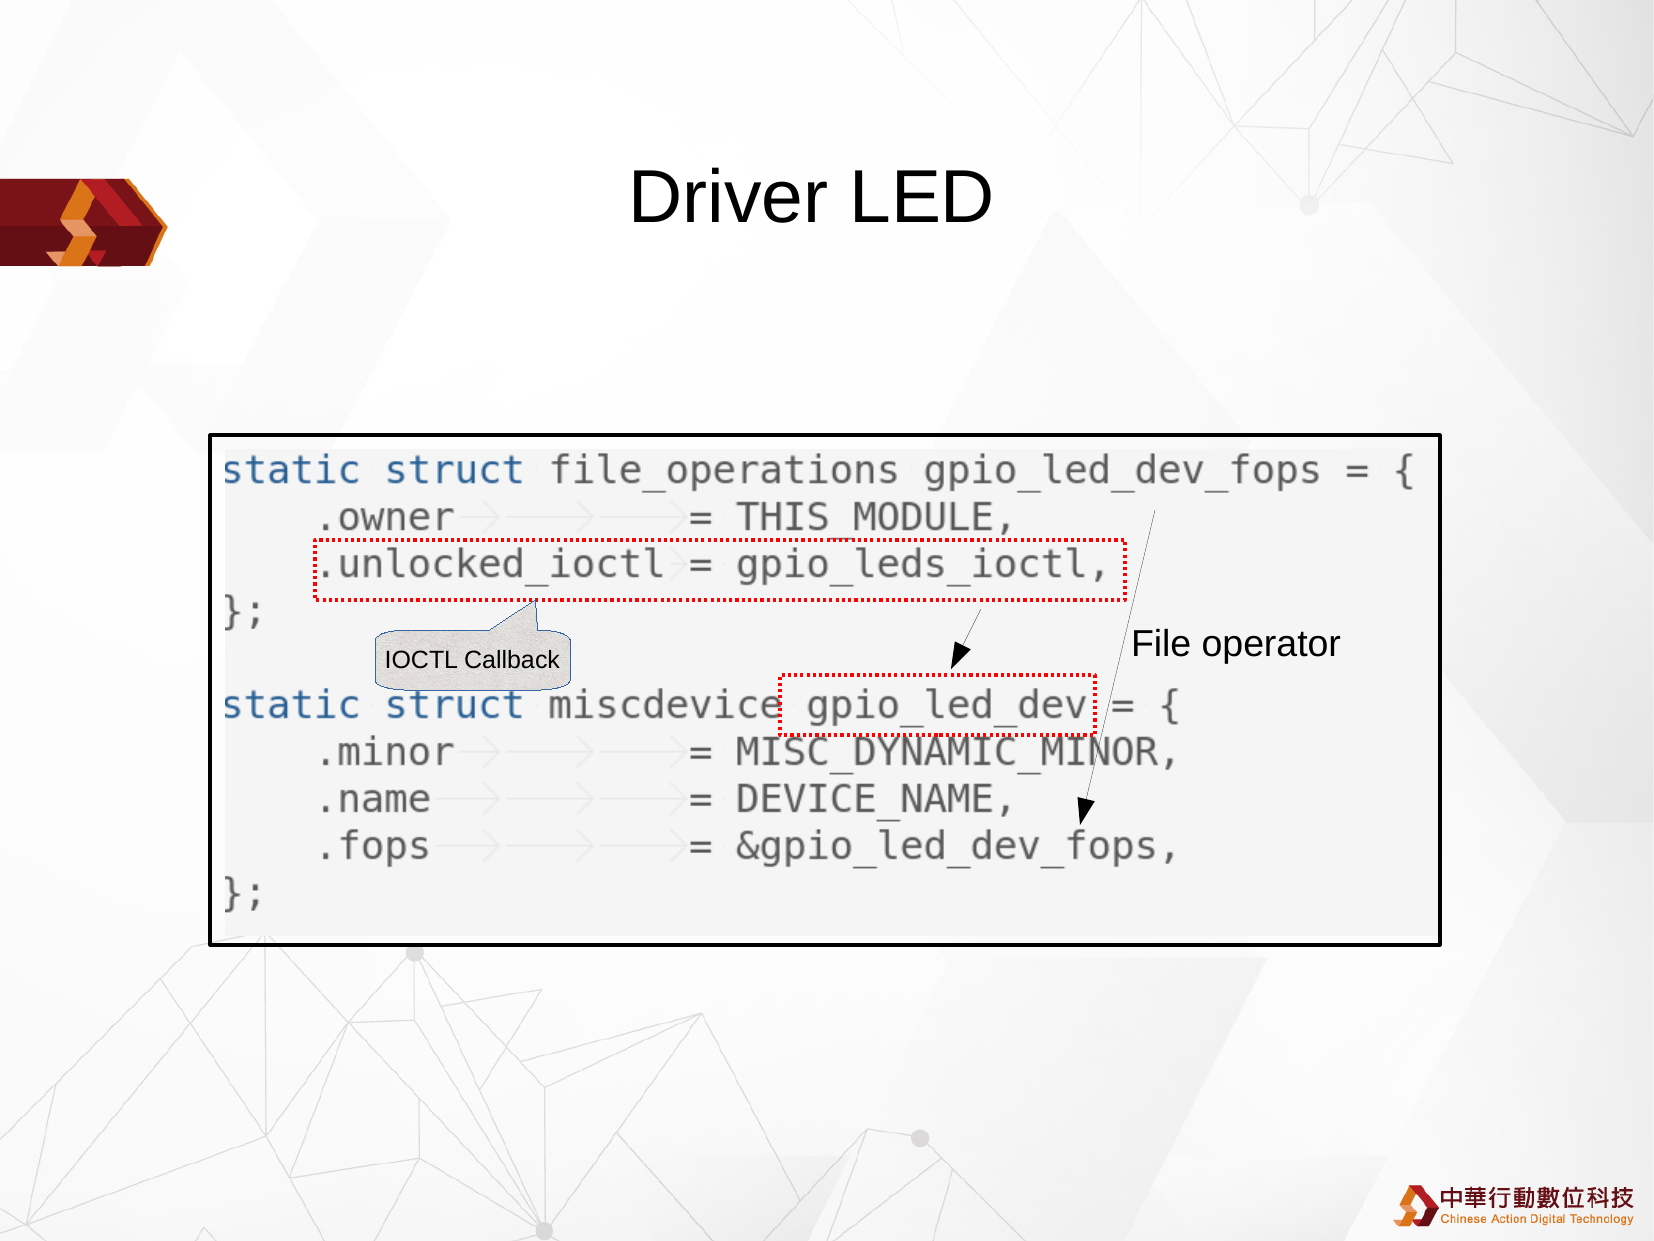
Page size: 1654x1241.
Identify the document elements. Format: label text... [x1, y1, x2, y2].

title Driver LED [118, 112, 1506, 281]
picture [0, 0, 1654, 1241]
text_box File operator [1116, 615, 1372, 672]
text_box IOCTL Callback [375, 599, 571, 691]
